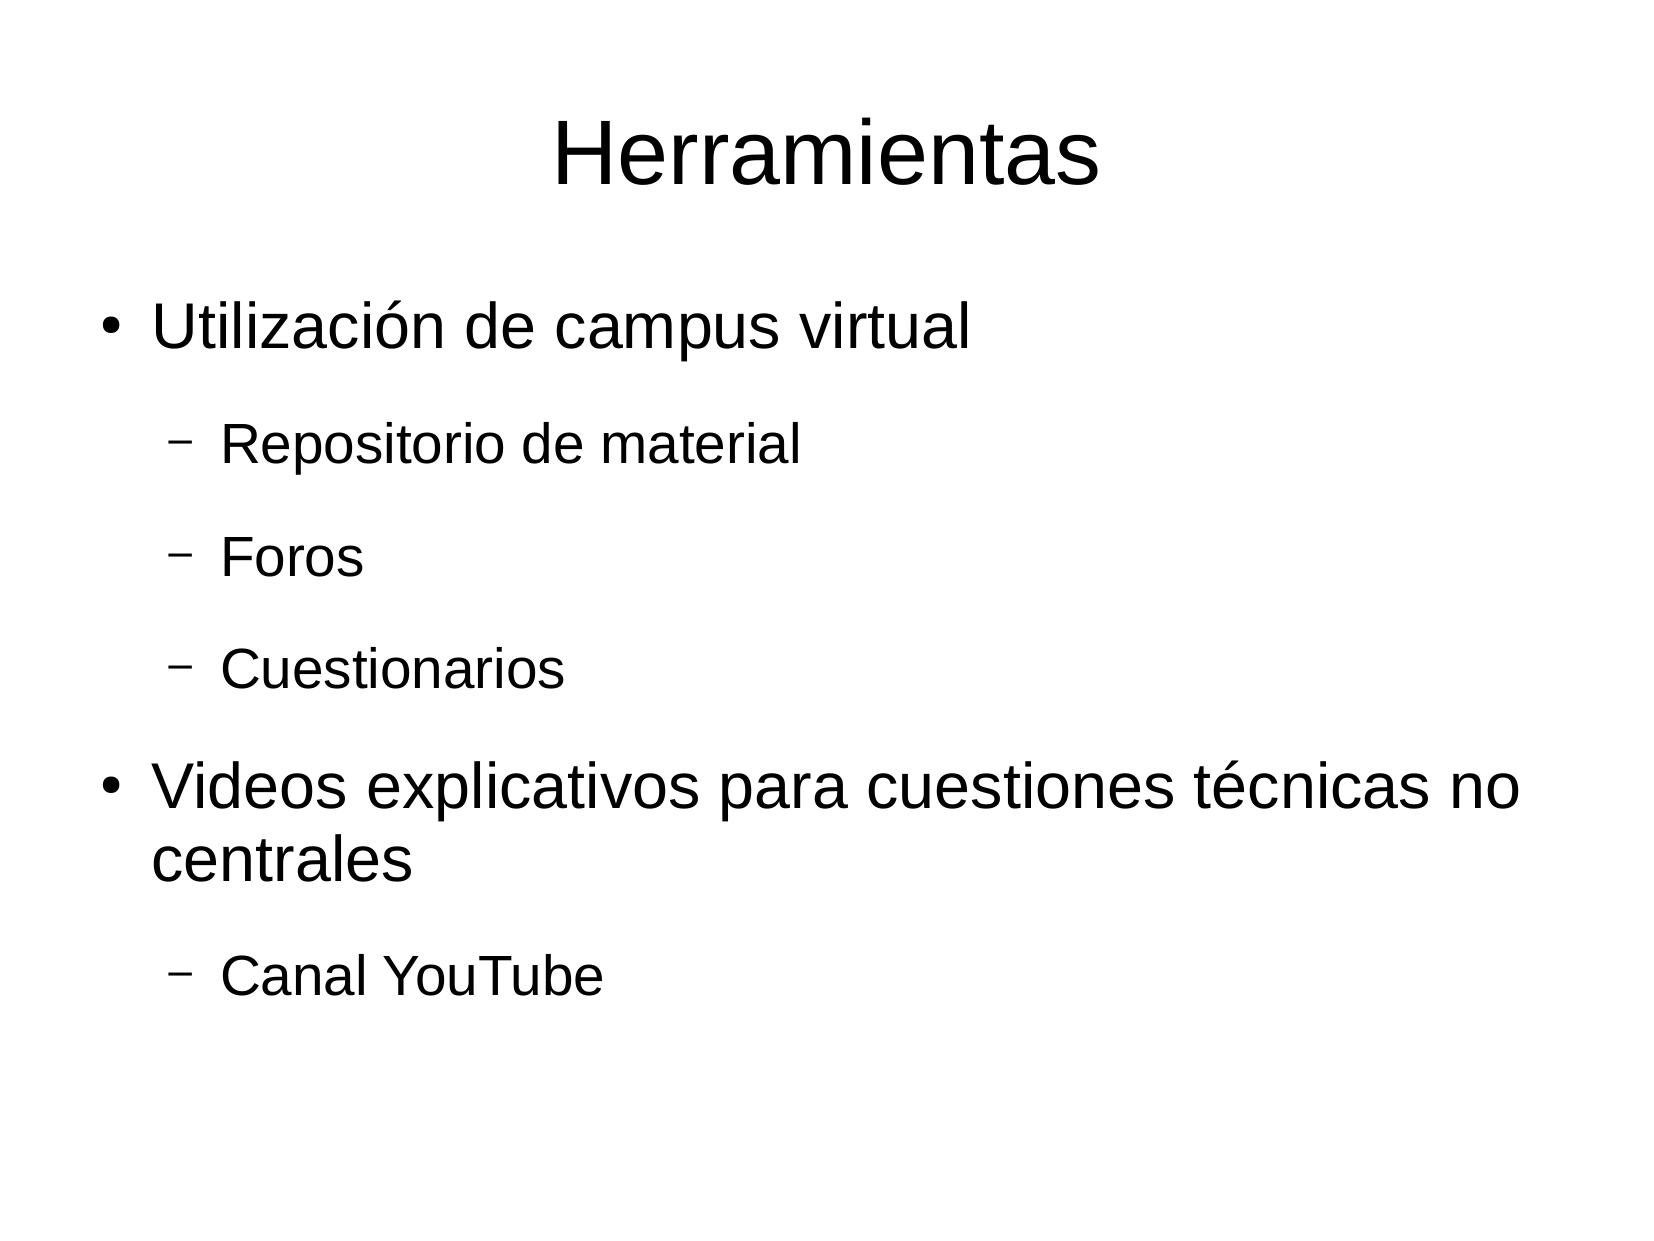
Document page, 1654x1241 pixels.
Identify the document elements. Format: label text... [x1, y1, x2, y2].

title Herramientas [82, 49, 1571, 257]
list Utilización de campus virtual Repositorio de material Foros Cuestionarios Videos explicativos para cuestiones técnicas no centrales Canal YouTube [82, 290, 1538, 1010]
